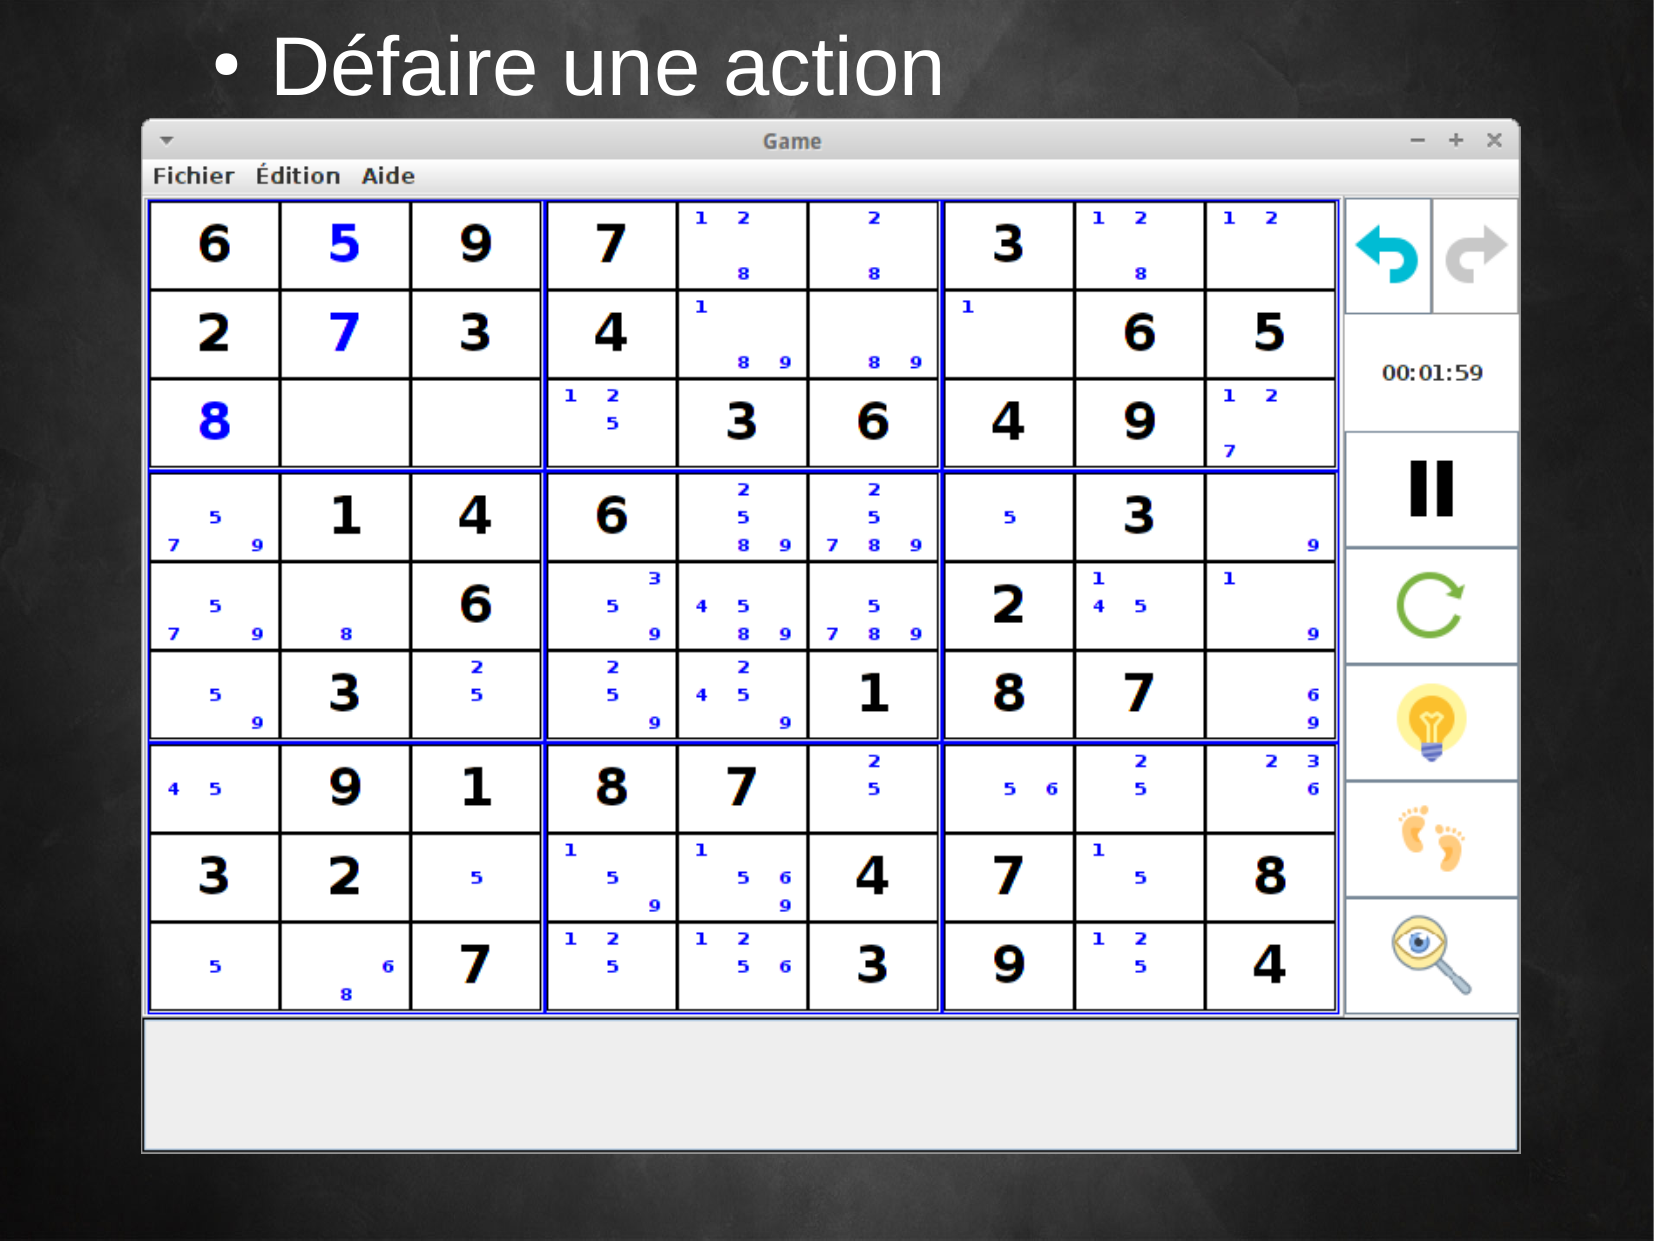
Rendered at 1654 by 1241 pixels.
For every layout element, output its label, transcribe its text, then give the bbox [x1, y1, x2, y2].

title Défaire une action [165, 0, 1016, 118]
picture [0, 0, 1654, 1241]
